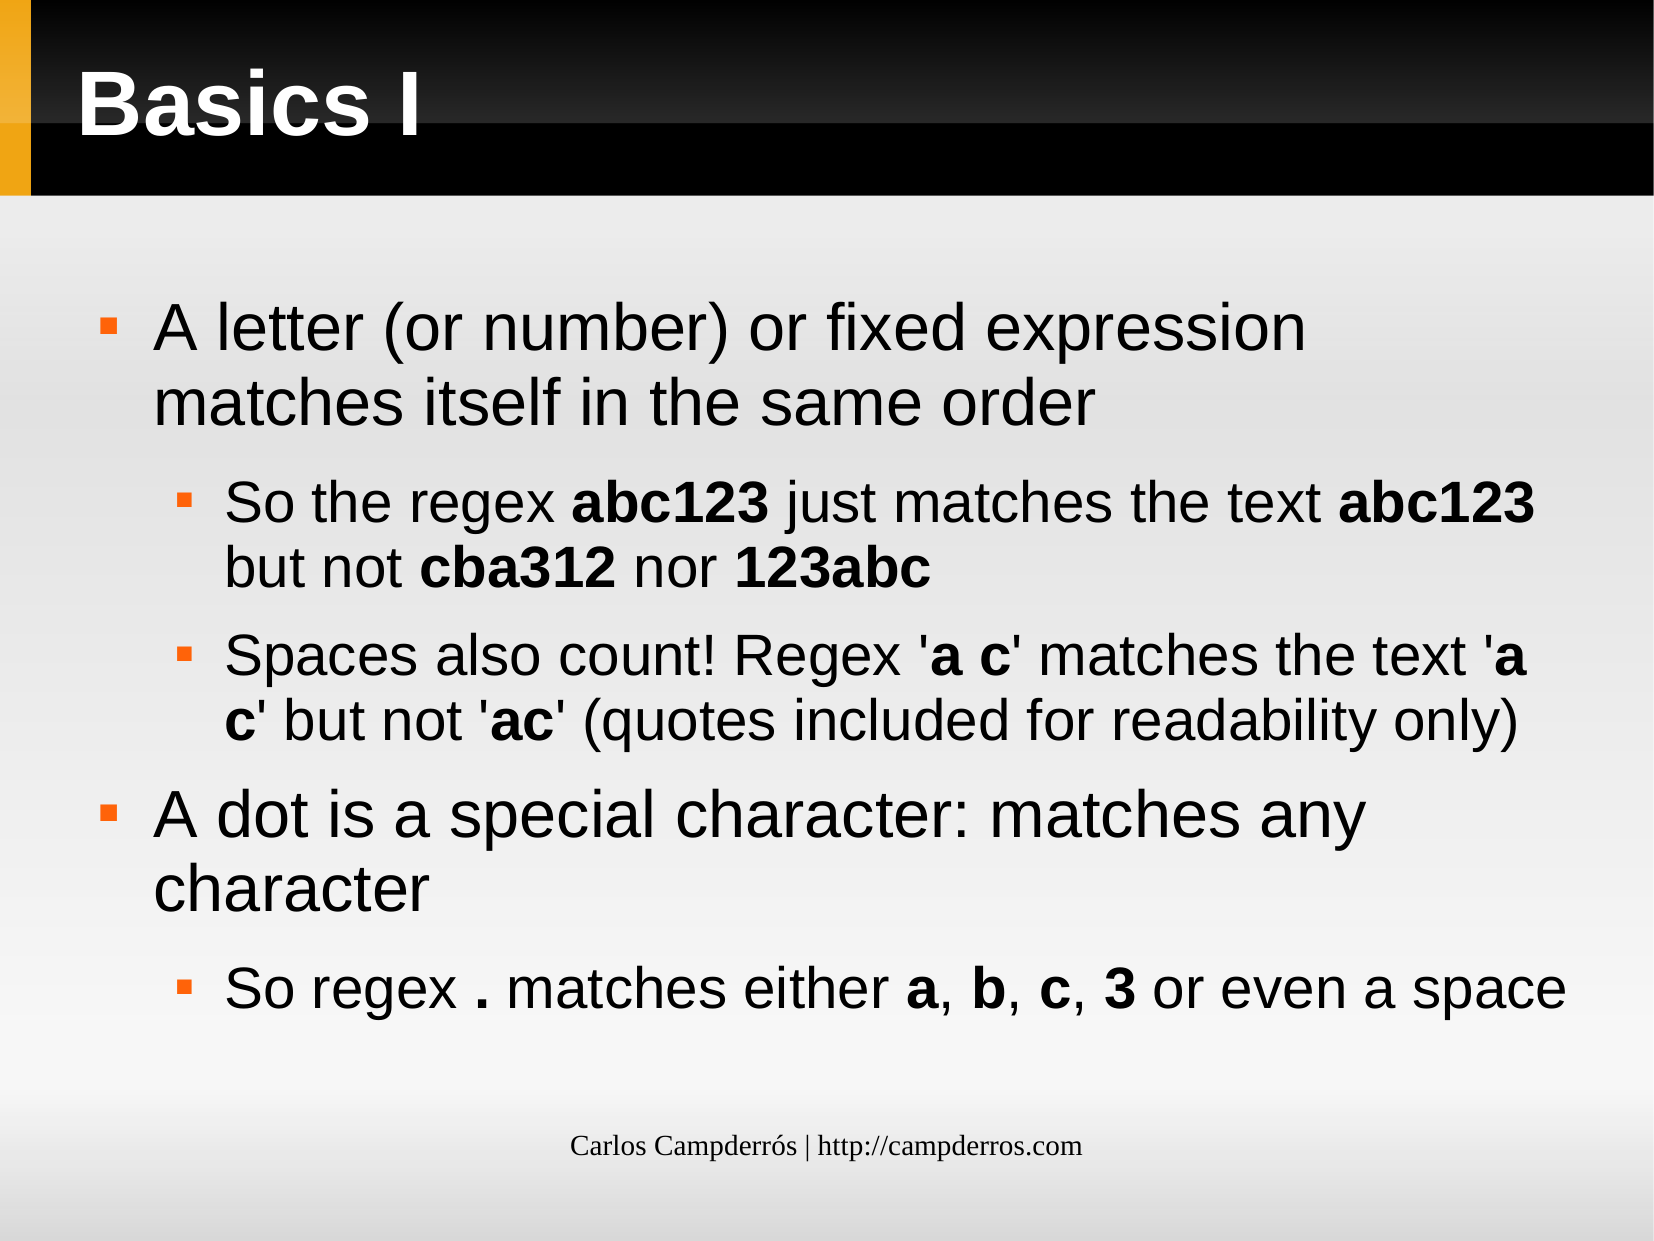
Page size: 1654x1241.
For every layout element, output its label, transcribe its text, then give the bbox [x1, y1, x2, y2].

title Basics I [76, 7, 1565, 200]
picture [0, 0, 1654, 1241]
list A letter (or number) or fixed expression matches itself in the same order So the regex abc123 just matches the text abc123 but not cba312 nor 123abc Spaces also count! Regex 'a c' matches the text 'a c' but not 'ac' (quotes included for readability only) A dot is a special character: matches any character So regex . matches either a, b, c, 3 or even a space [82, 290, 1571, 1094]
